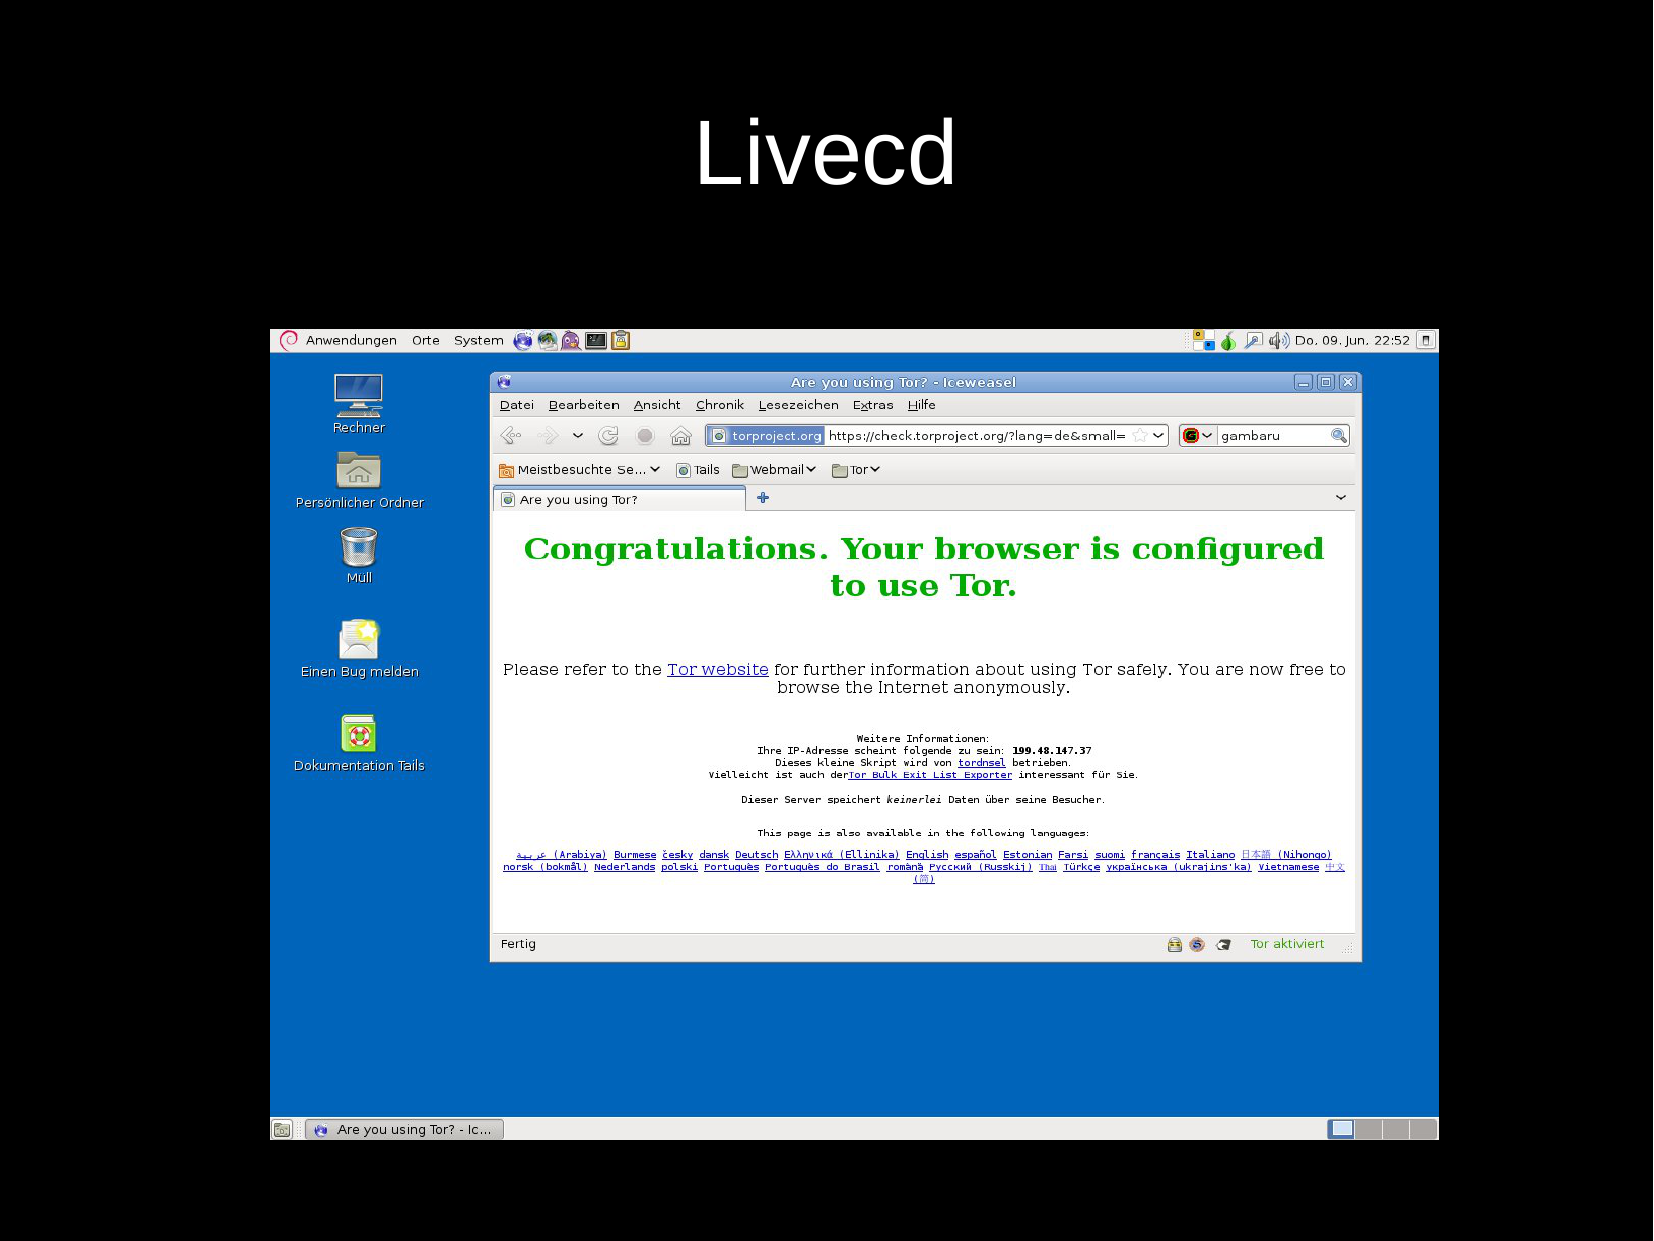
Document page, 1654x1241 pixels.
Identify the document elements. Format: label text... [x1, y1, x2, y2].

title Livecd [82, 49, 1571, 257]
picture [270, 329, 1439, 1140]
